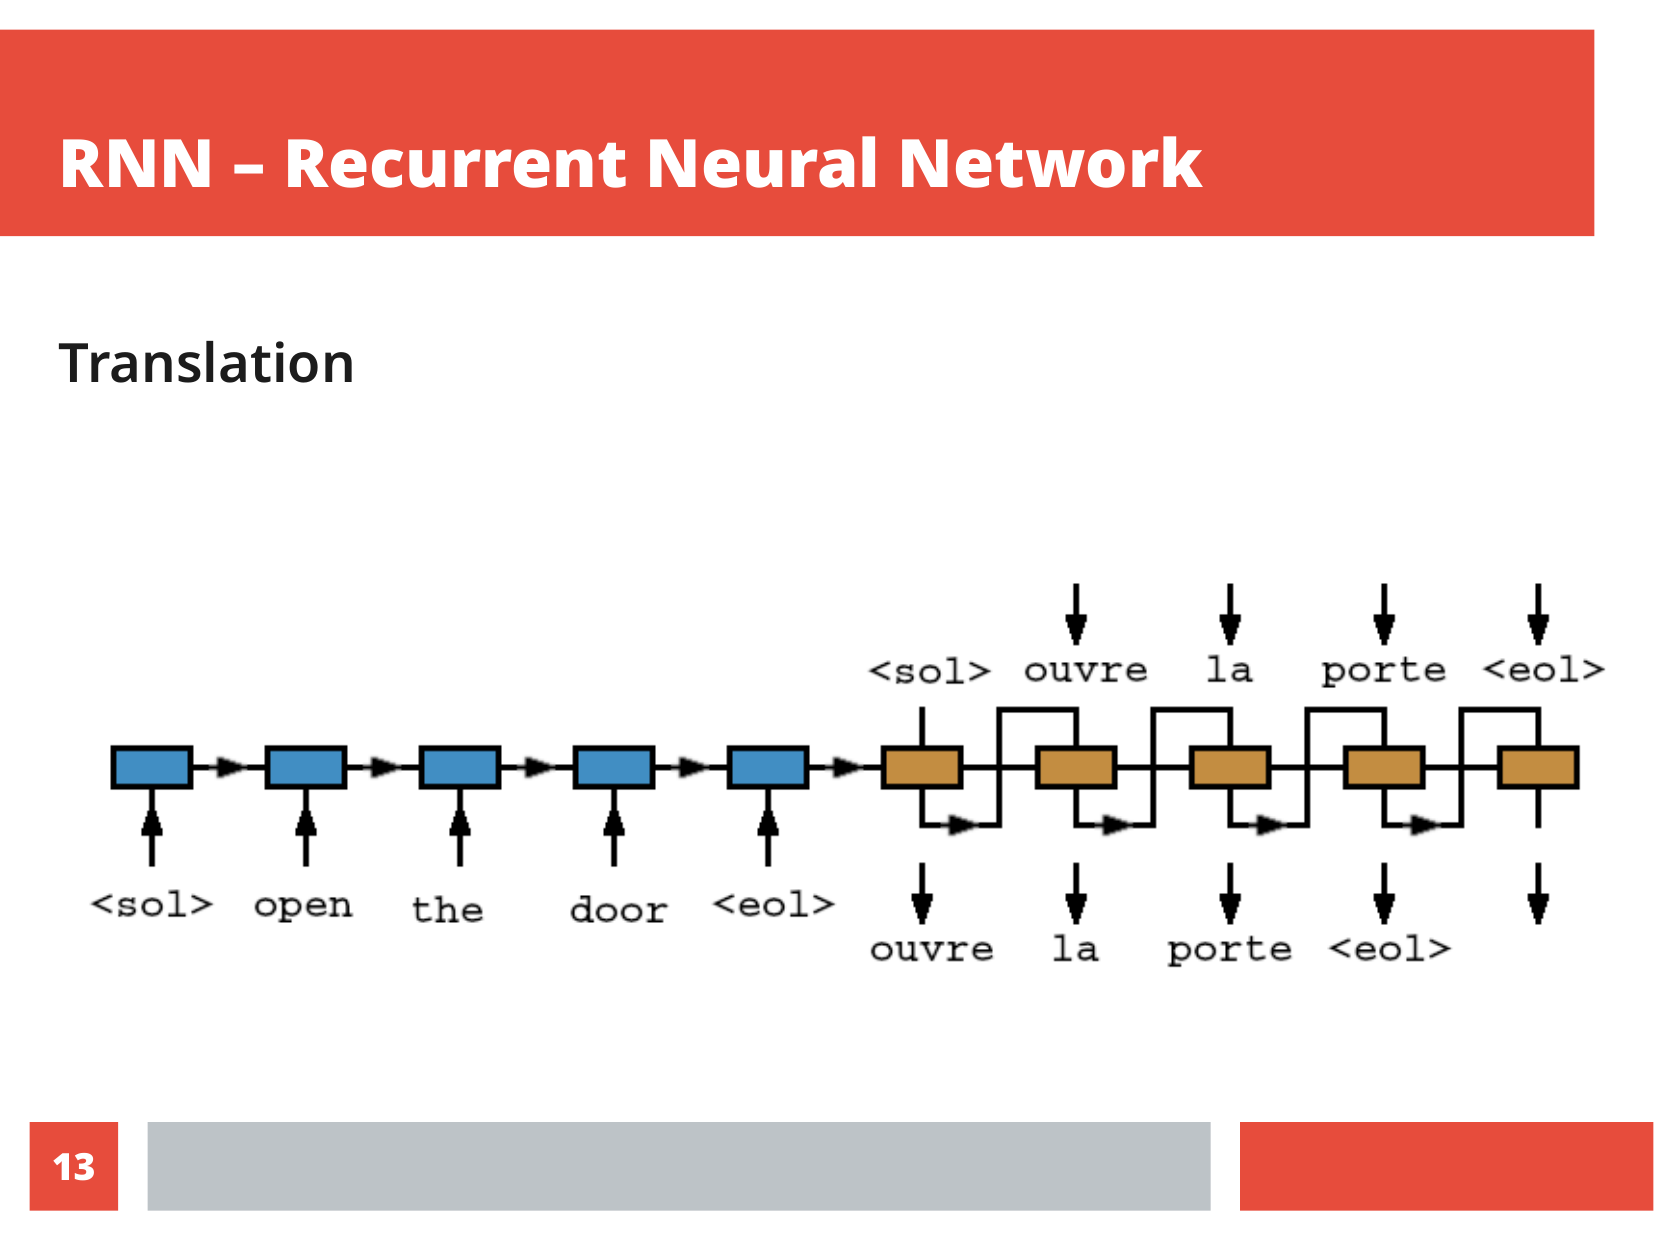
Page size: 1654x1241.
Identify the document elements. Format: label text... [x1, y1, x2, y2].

title RNN – Recurrent Neural Network [59, 59, 1595, 207]
picture [61, 559, 1611, 1051]
list Translation [59, 324, 1565, 1093]
